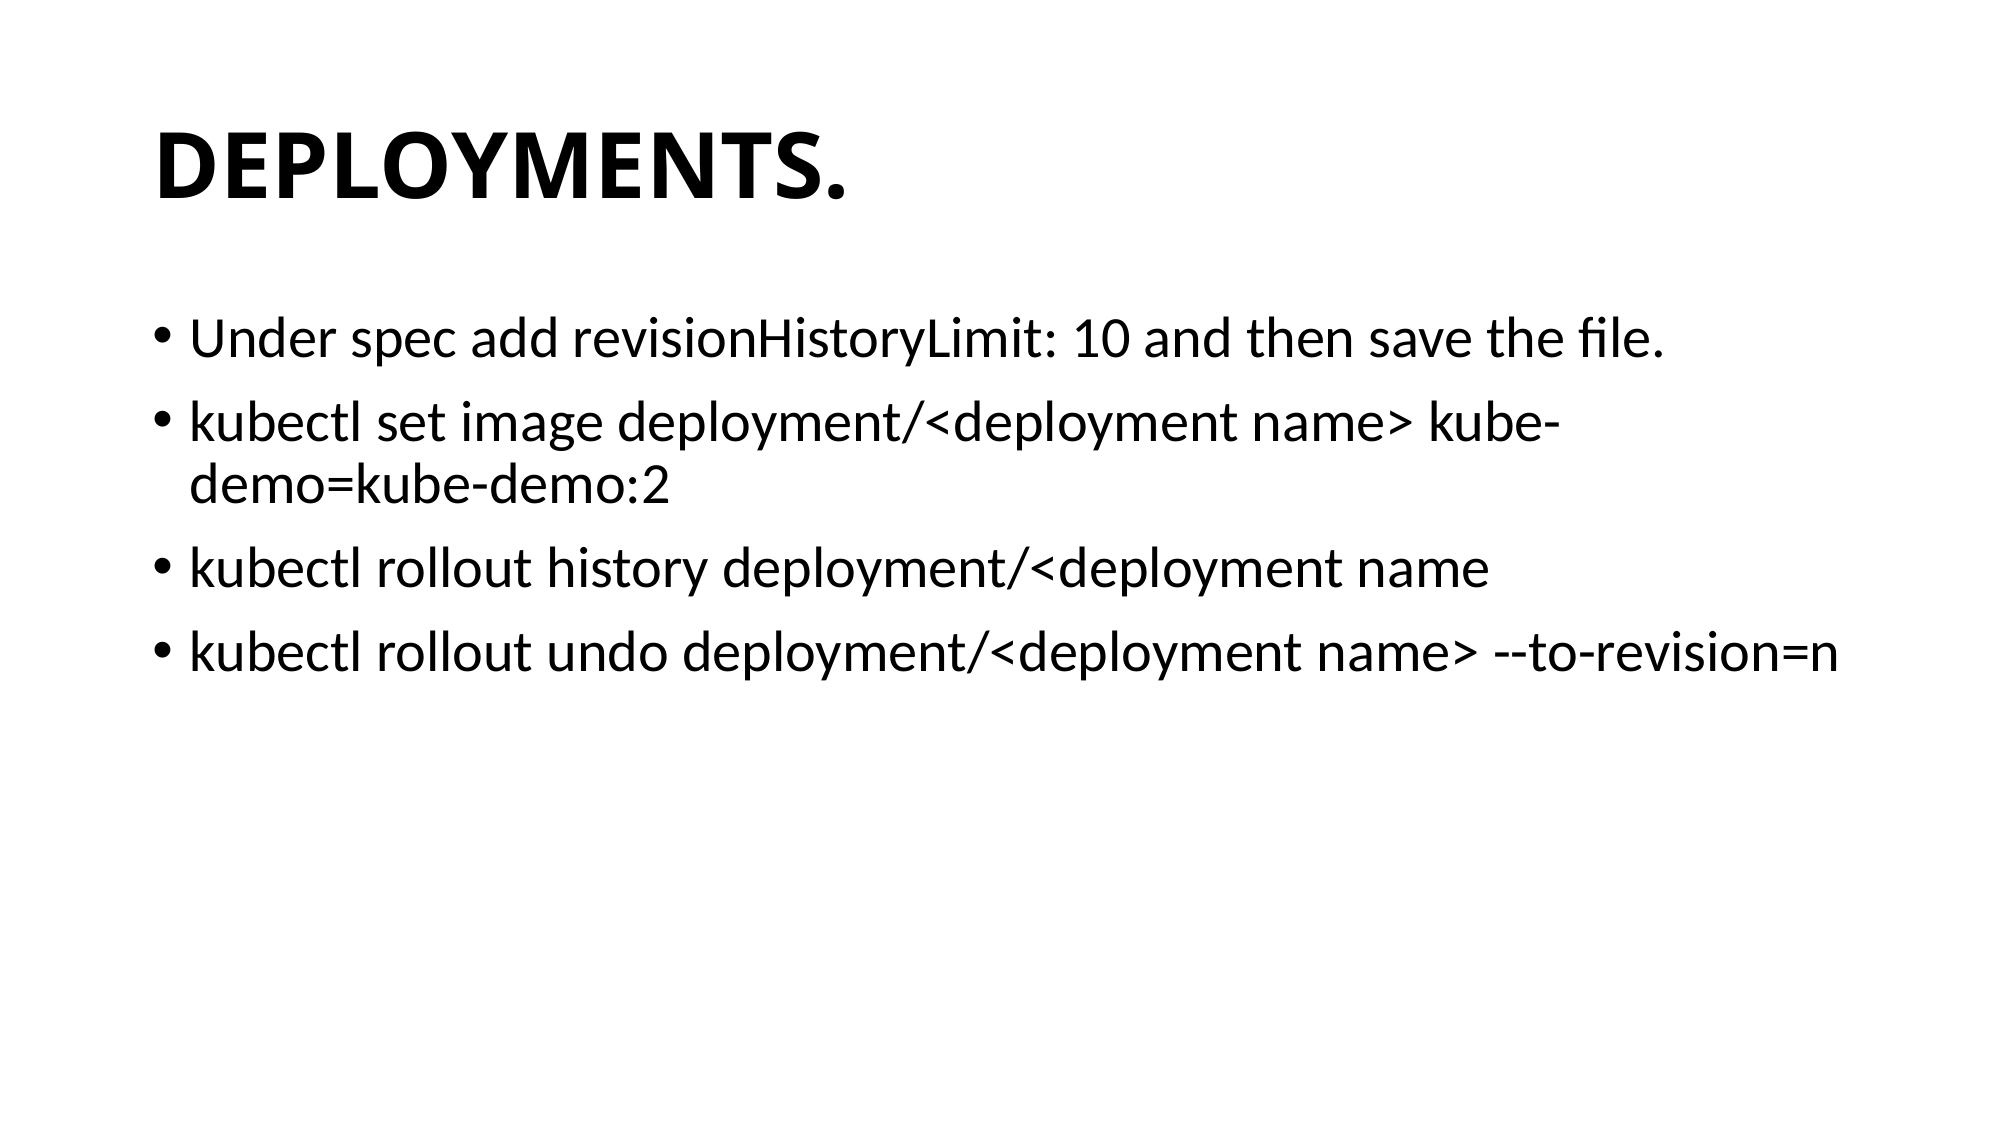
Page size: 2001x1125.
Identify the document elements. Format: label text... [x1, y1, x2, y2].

title DEPLOYMENTS. [137, 59, 1863, 278]
list Under spec add revisionHistoryLimit: 10 and then save the file. kubectl set image deployment/<deployment name> kube-demo=kube-demo:2 kubectl rollout history deployment/<deployment name kubectl rollout undo deployment/<deployment name> --to-revision=n [137, 299, 1863, 1014]
